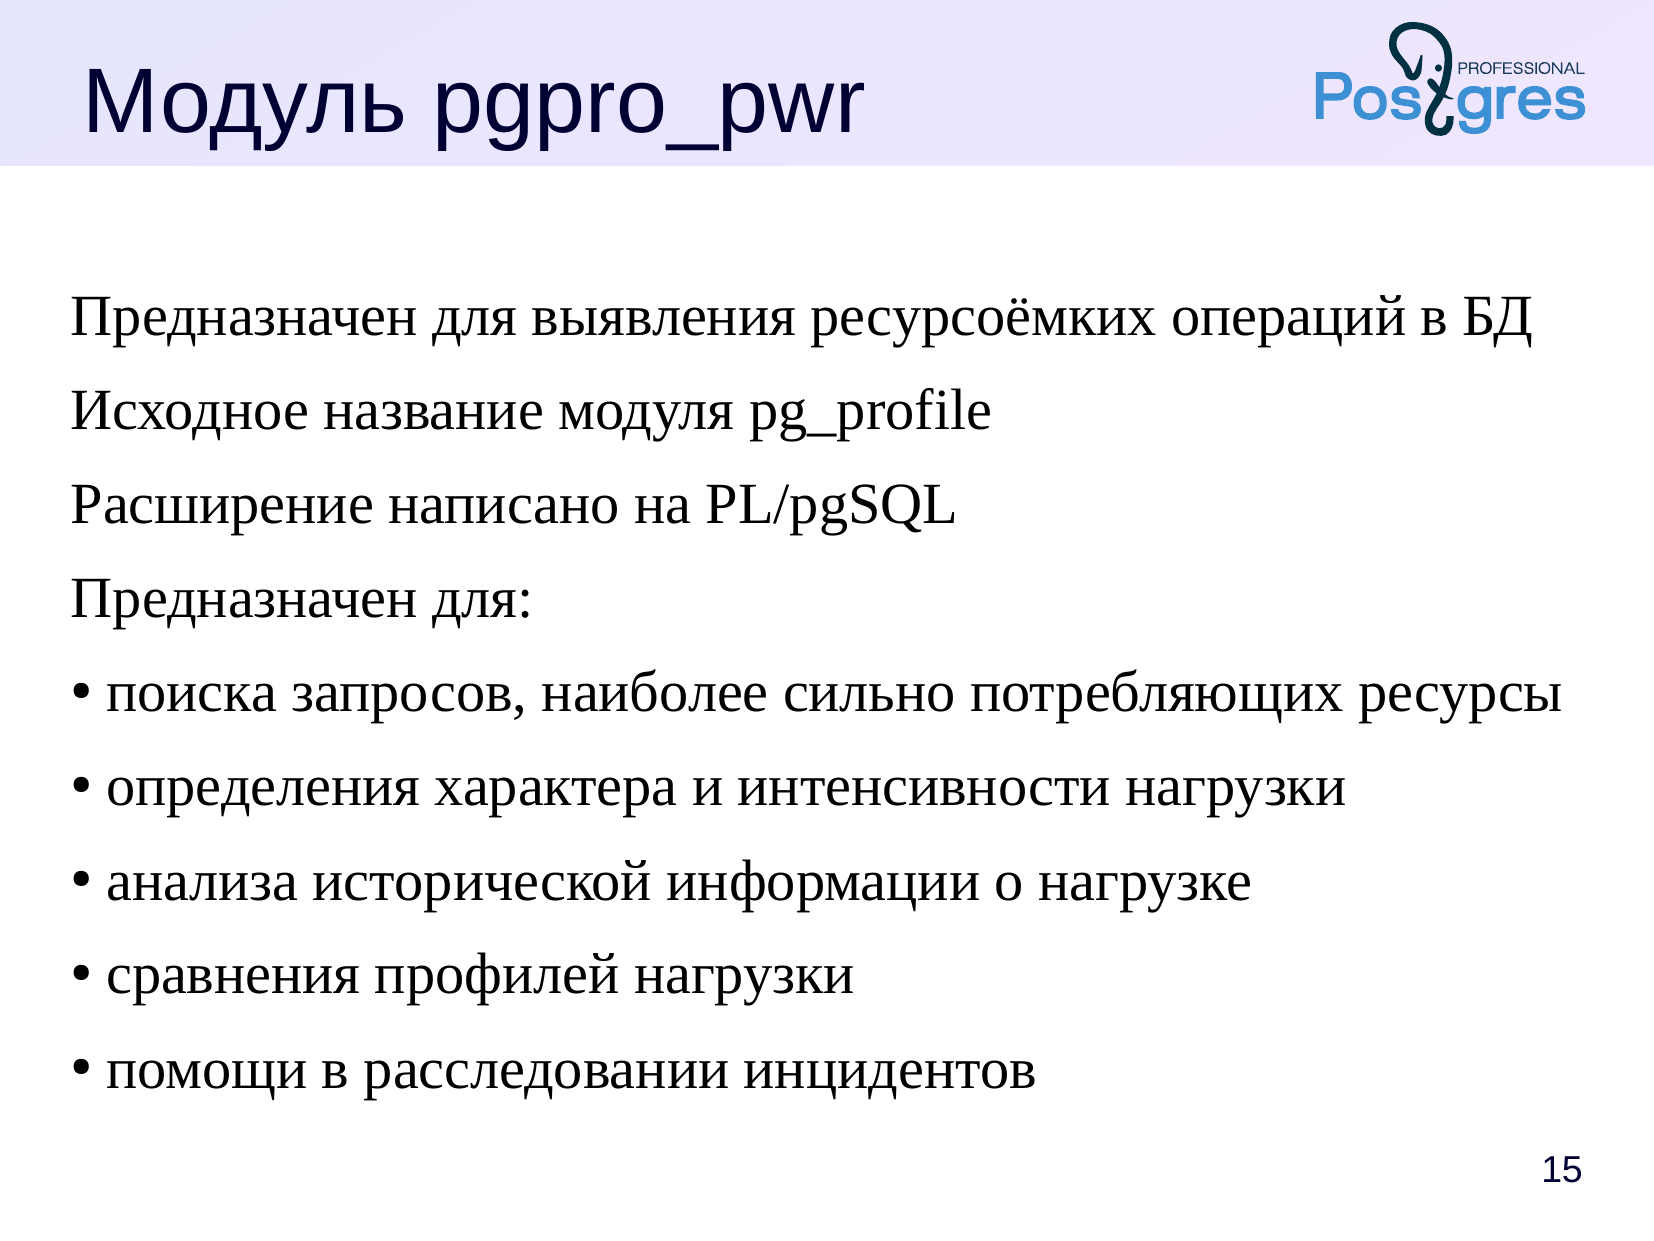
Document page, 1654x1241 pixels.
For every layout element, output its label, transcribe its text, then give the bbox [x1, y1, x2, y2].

list Предназначен для выявления ресурсоёмких операций в БД Исходное название модуля pg_profile Расширение написано на PL/pgSQL Предназначен для: поиска запросов, наиболее сильно потребляющих ресурсы определения характера и интенсивности нагрузки анализа исторической информации о нагрузке сравнения профилей нагрузки помощи в расследовании инцидентов [70, 283, 1583, 1134]
title Модуль pgpro_pwr [82, 49, 1252, 153]
